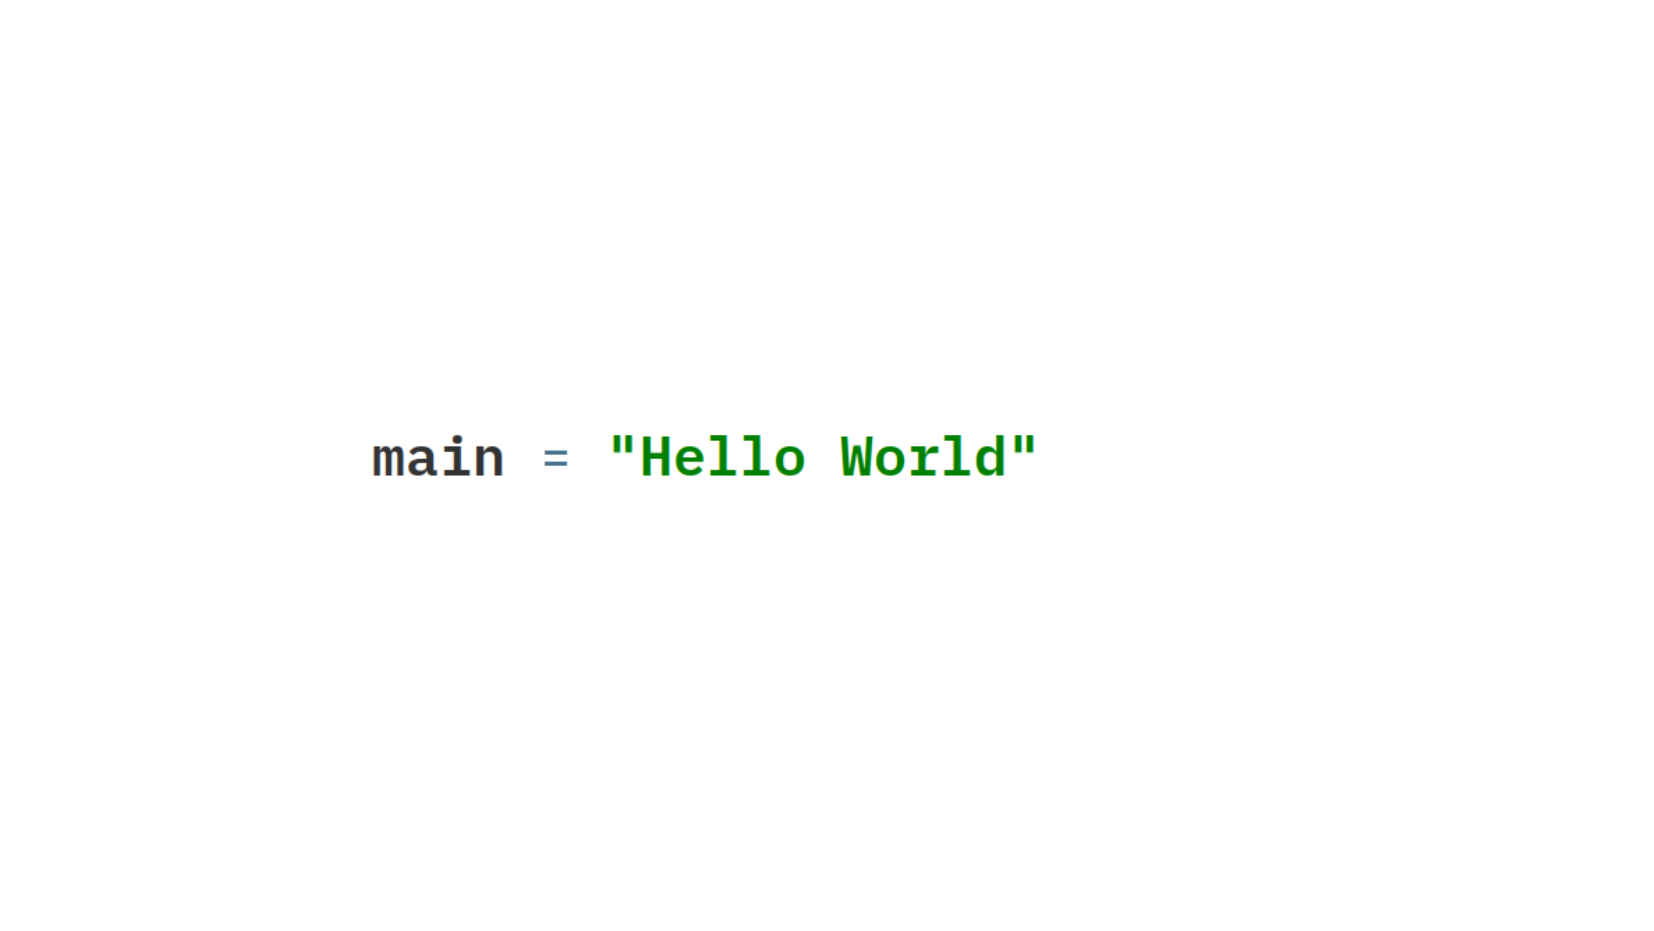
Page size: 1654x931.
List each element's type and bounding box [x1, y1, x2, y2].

picture [354, 383, 1300, 512]
